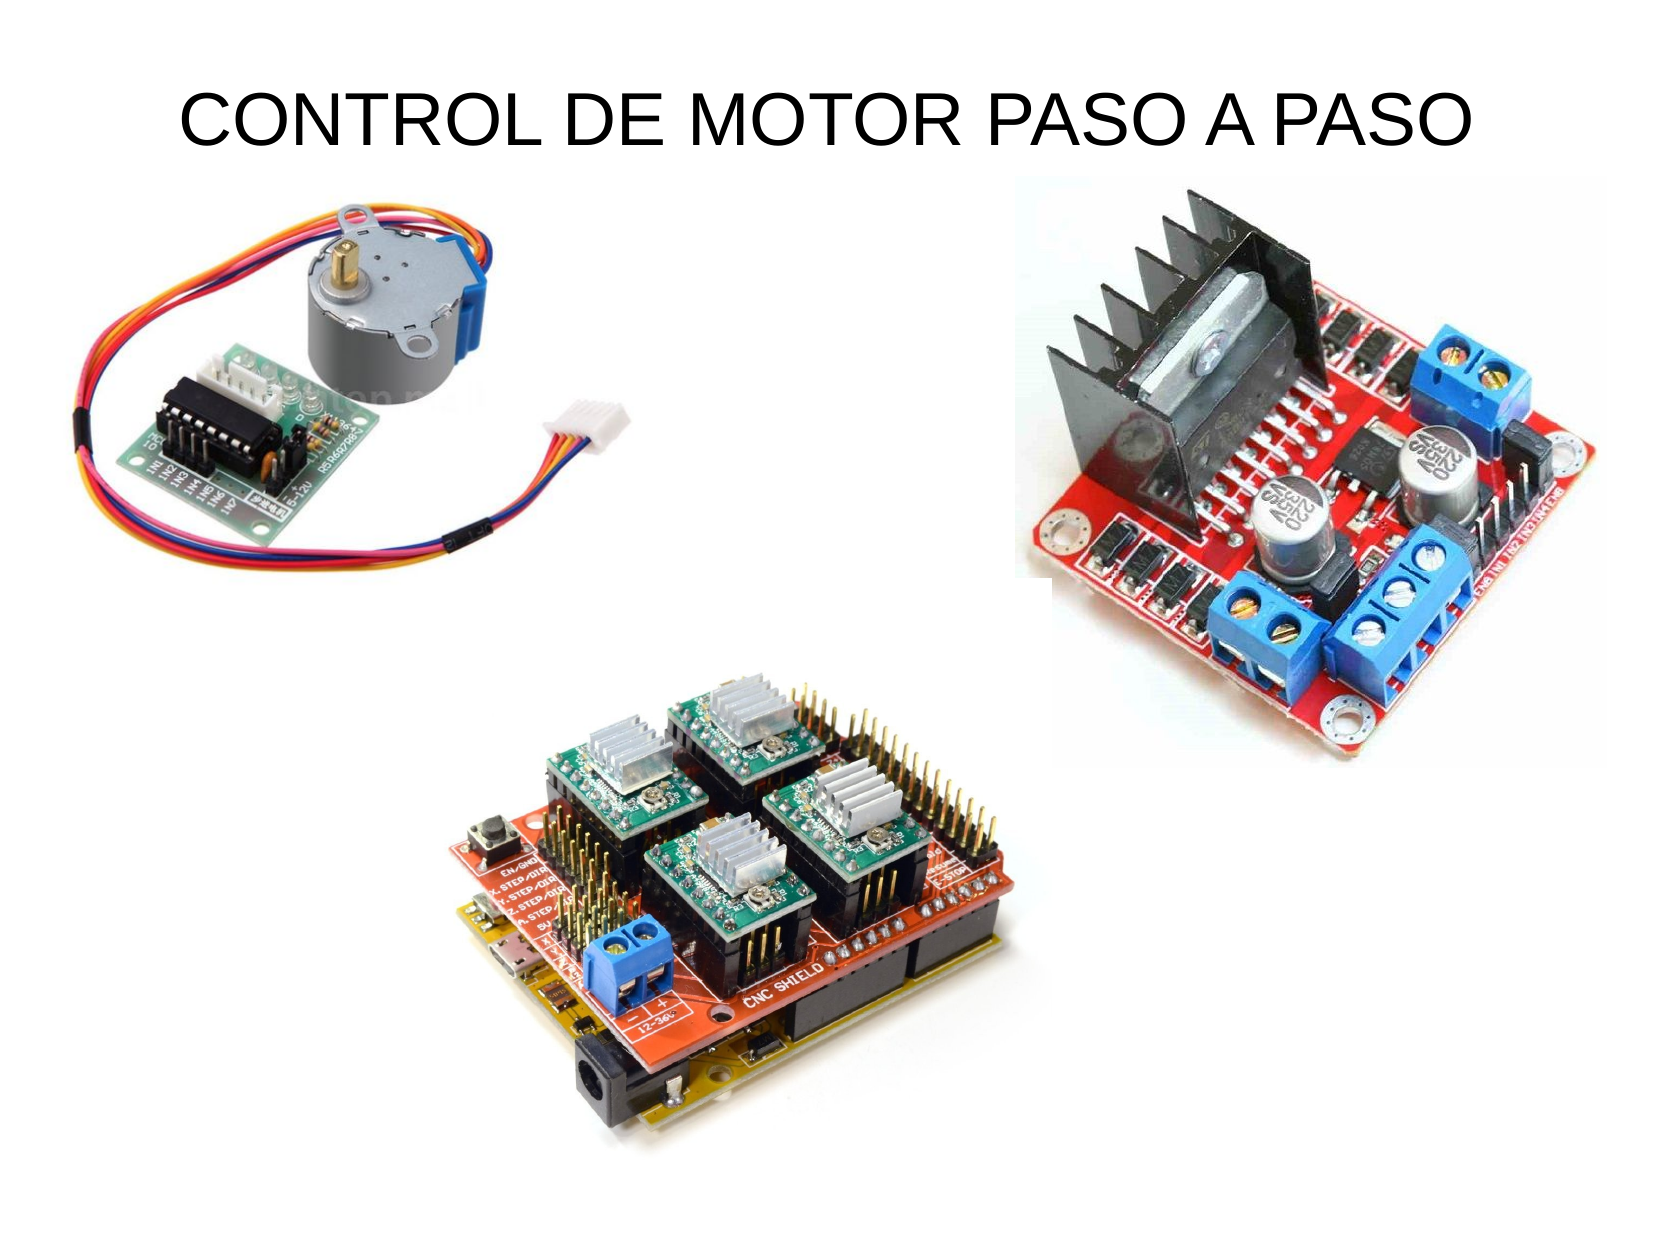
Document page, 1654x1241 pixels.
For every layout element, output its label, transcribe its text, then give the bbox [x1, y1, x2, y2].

title CONTROL DE MOTOR PASO A PASO [82, 49, 1571, 189]
picture [34, 82, 1607, 1229]
